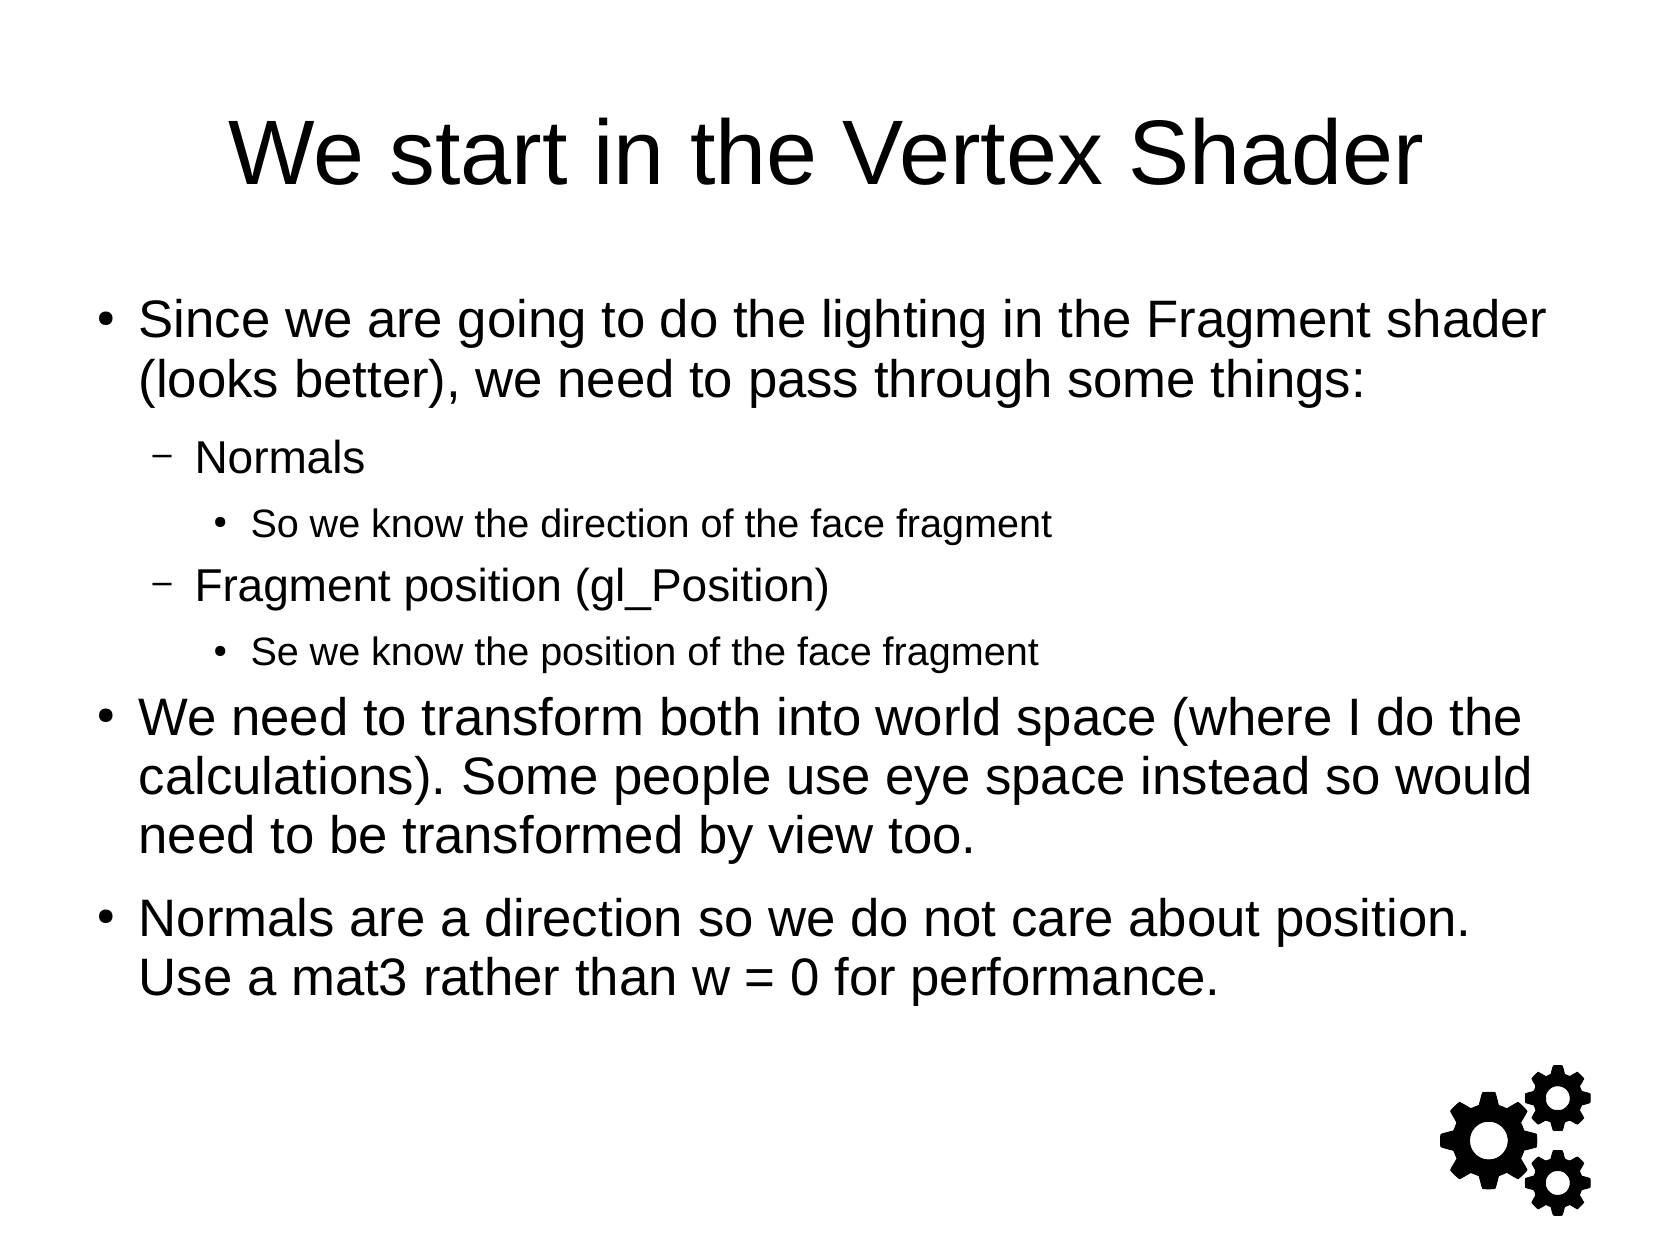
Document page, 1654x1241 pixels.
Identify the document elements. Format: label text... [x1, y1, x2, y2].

picture [1440, 1065, 1591, 1216]
title We start in the Vertex Shader [82, 49, 1571, 257]
list Since we are going to do the lighting in the Fragment shader (looks better), we need to pass through some things: Normals So we know the direction of the face fragment Fragment position (gl_Position) Se we know the position of the face fragment We need to transform both into world space (where I do the calculations). Some people use eye space instead so would need to be transformed by view too. Normals are a direction so we do not care about position. Use a mat3 rather than w = 0 for performance. [82, 290, 1571, 1010]
